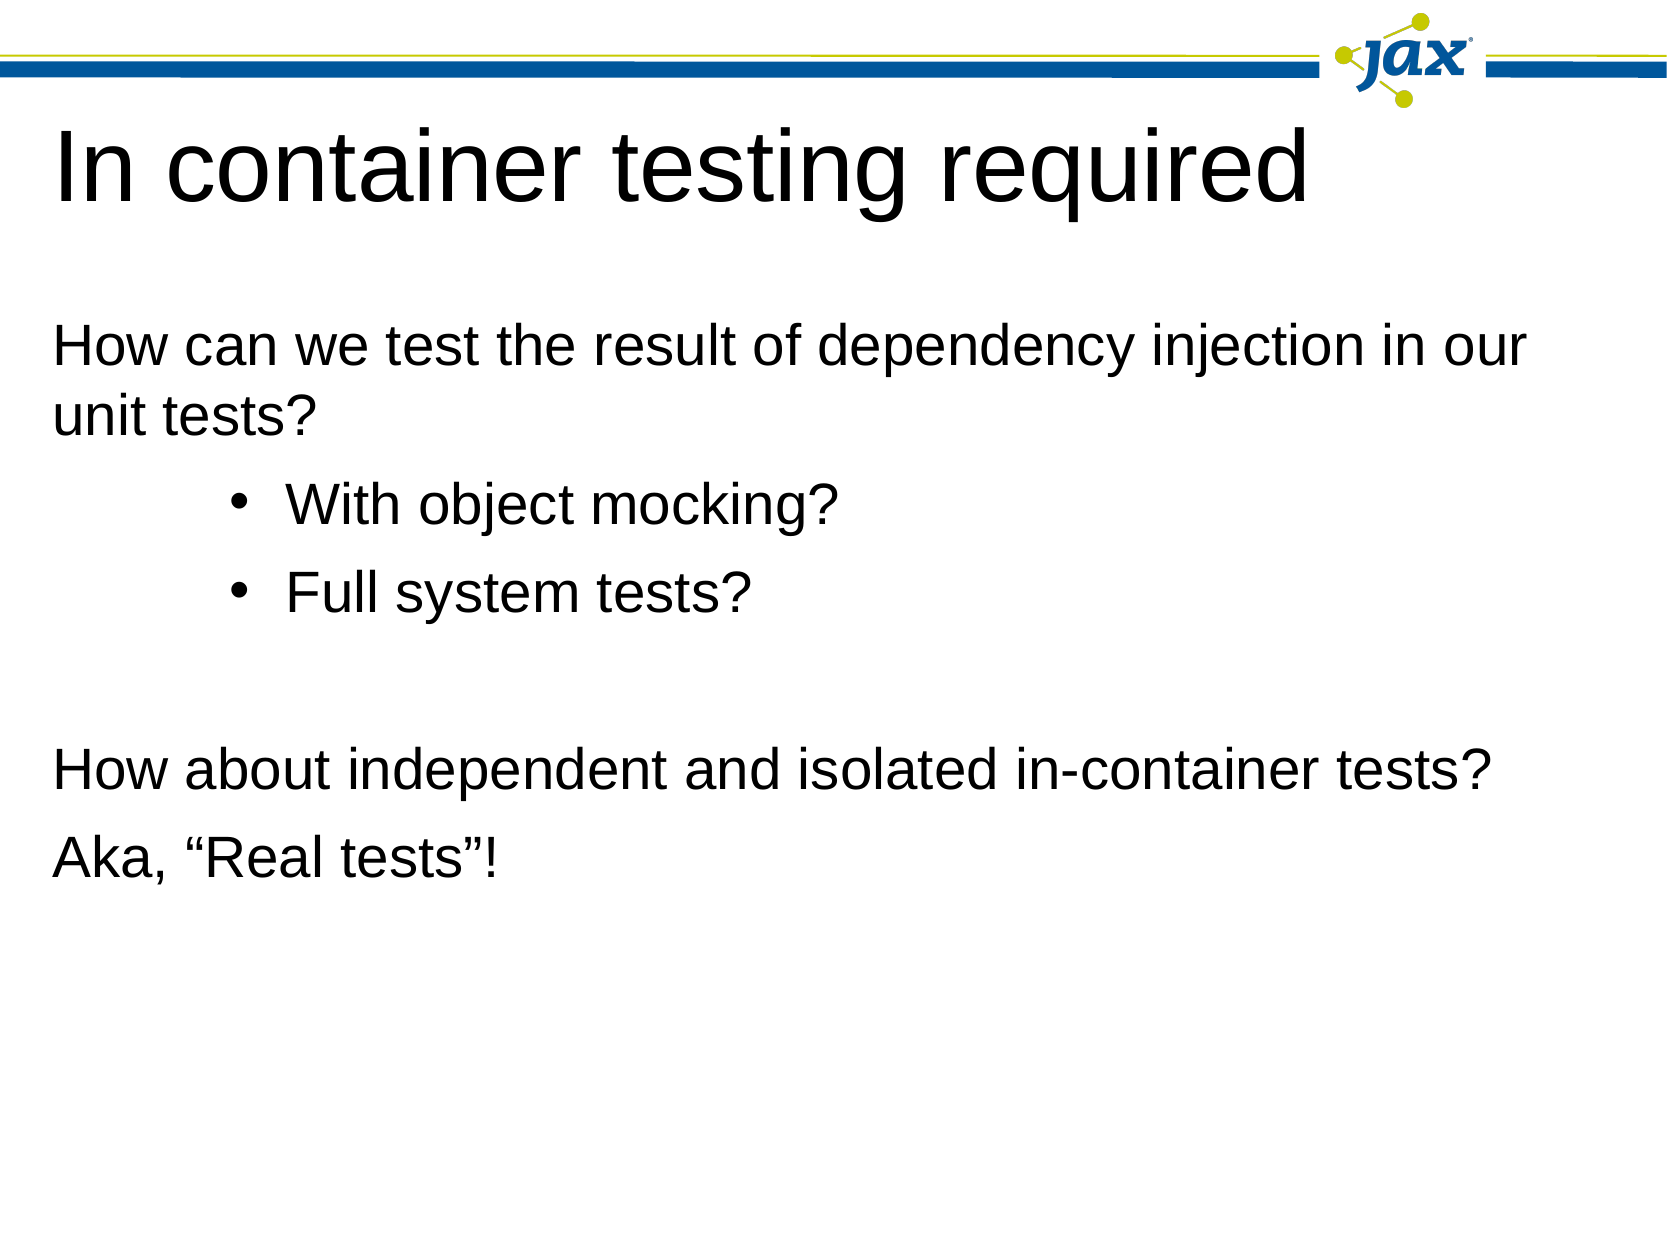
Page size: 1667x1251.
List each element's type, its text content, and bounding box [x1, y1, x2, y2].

list How can we test the result of dependency injection in our unit tests? With object mocking? Full system tests? How about independent and isolated in-container tests? Aka, “Real tests”! [37, 300, 1613, 1126]
title In container testing required [37, 91, 1651, 230]
picture [1335, 13, 1473, 91]
